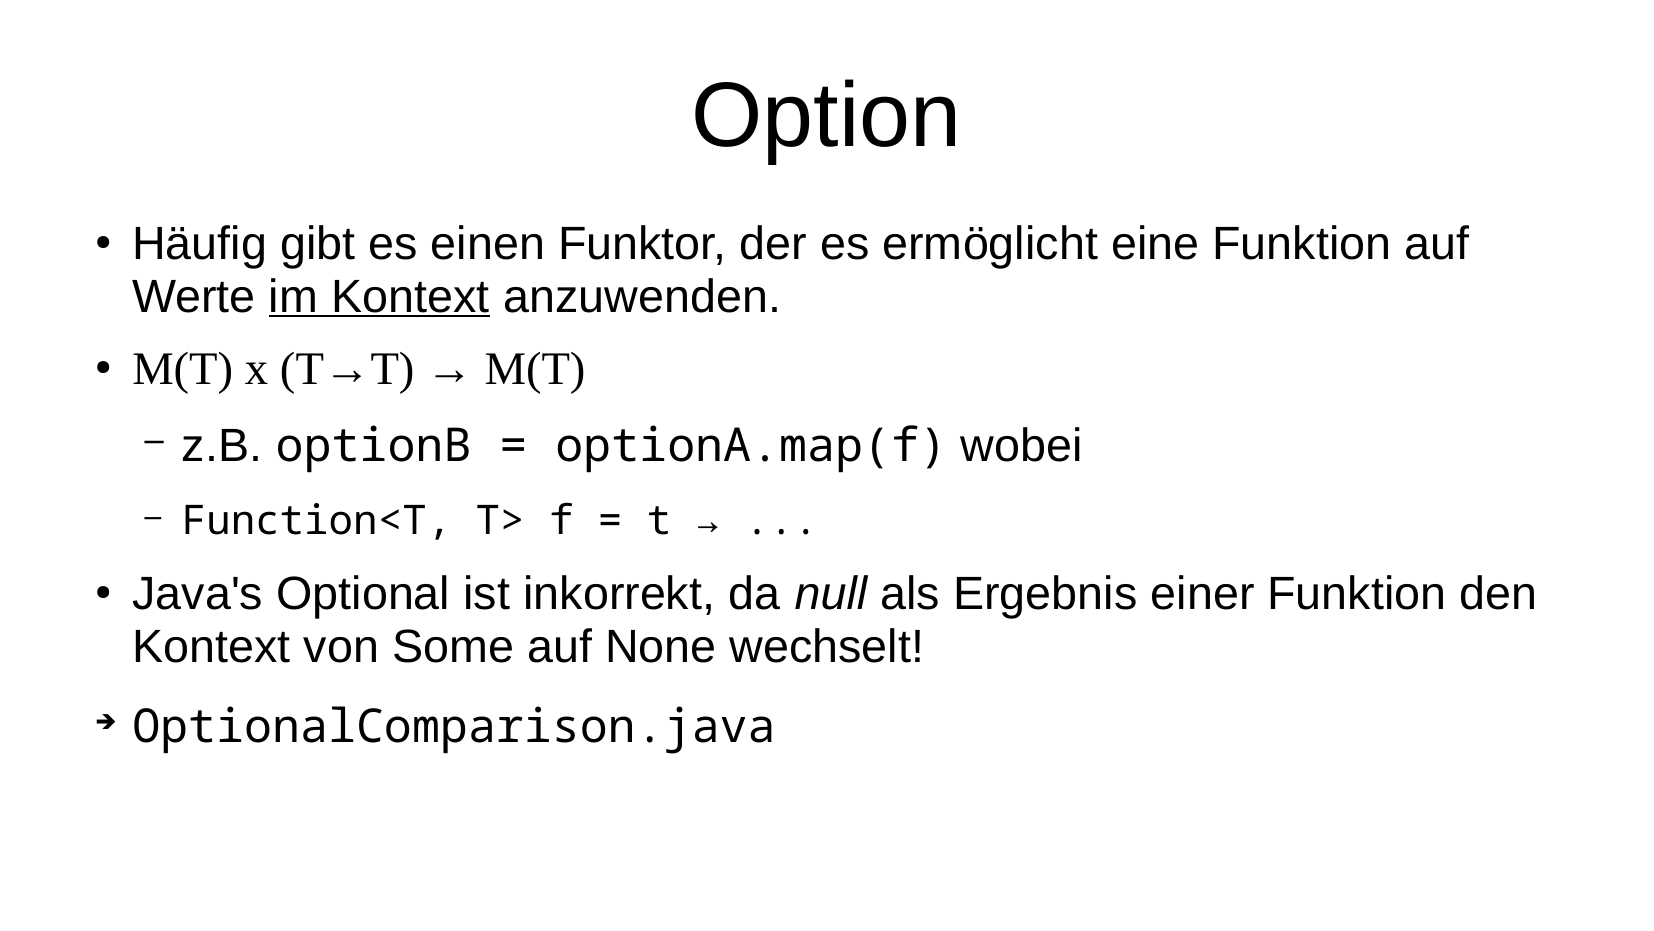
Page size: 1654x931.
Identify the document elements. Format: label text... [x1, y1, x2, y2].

list Häufig gibt es einen Funktor, der es ermöglicht eine Funktion auf Werte im Kontext anzuwenden. M(T) x (T→T) → M(T) z.B. optionB = optionA.map(f) wobei Function<T, T> f = t → ... Java's Optional ist inkorrekt, da null als Ergebnis einer Funktion den Kontext von Some auf None wechselt! OptionalComparison.java [82, 217, 1571, 758]
title Option [82, 37, 1571, 193]
